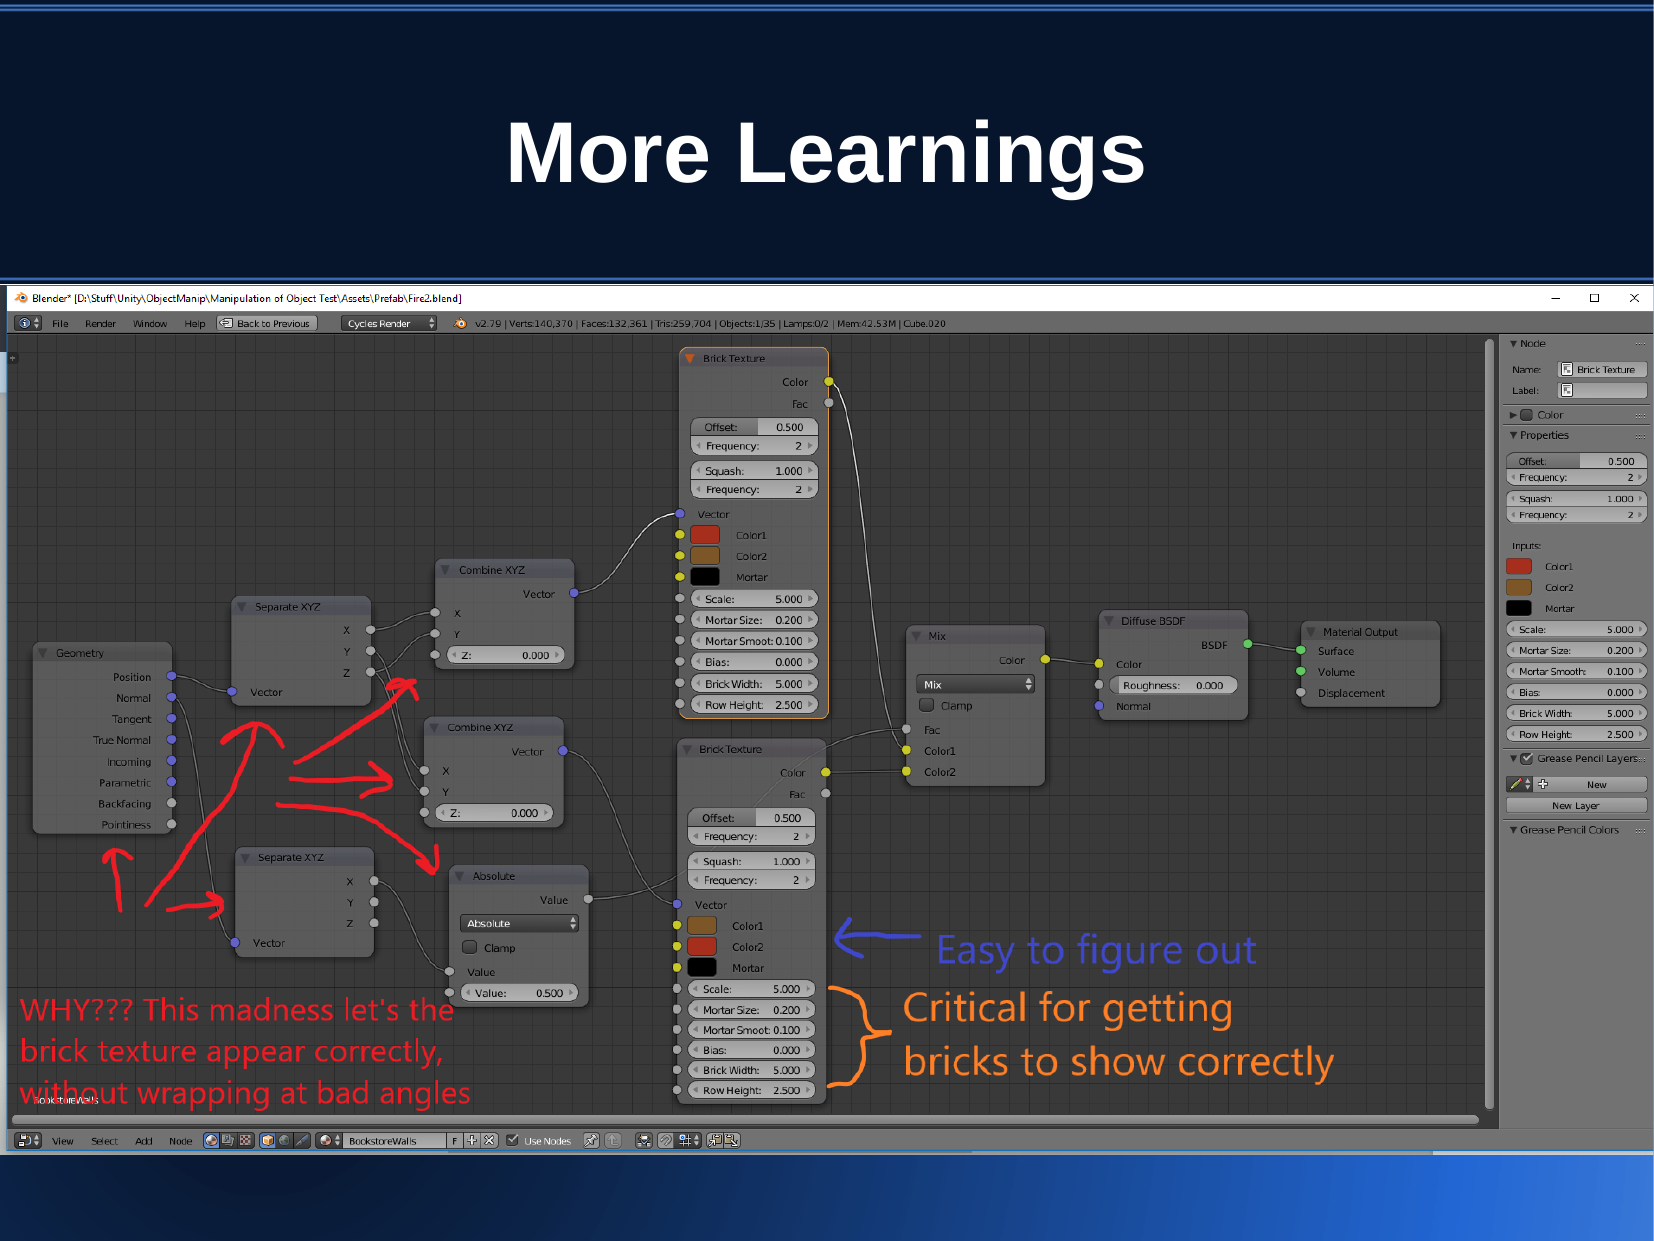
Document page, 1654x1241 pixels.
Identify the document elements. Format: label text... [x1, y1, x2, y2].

picture [0, 0, 1654, 1241]
title More Learnings [82, 49, 1571, 257]
